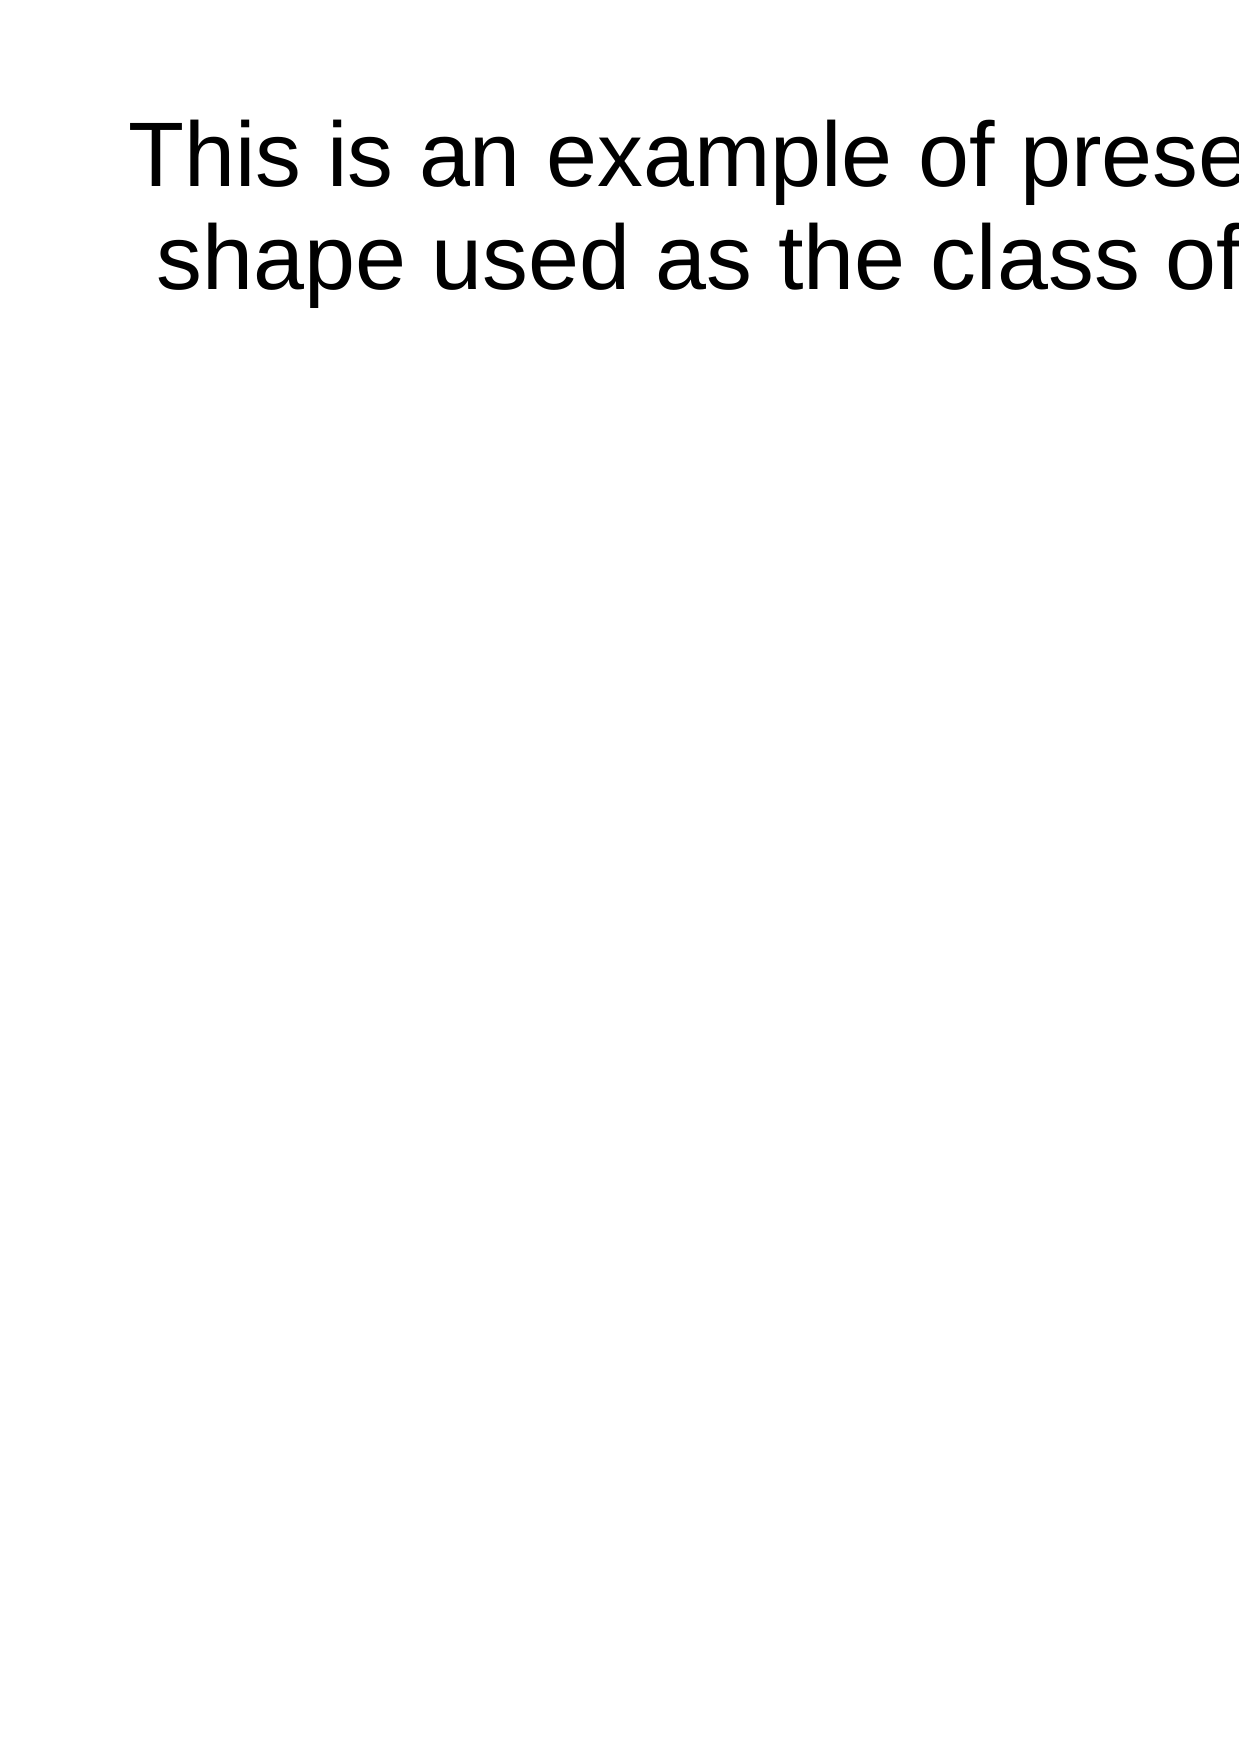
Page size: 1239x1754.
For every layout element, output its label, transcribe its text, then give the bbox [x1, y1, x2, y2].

title This is an example of presentation shape used as the class of page. [121, 102, 1239, 311]
